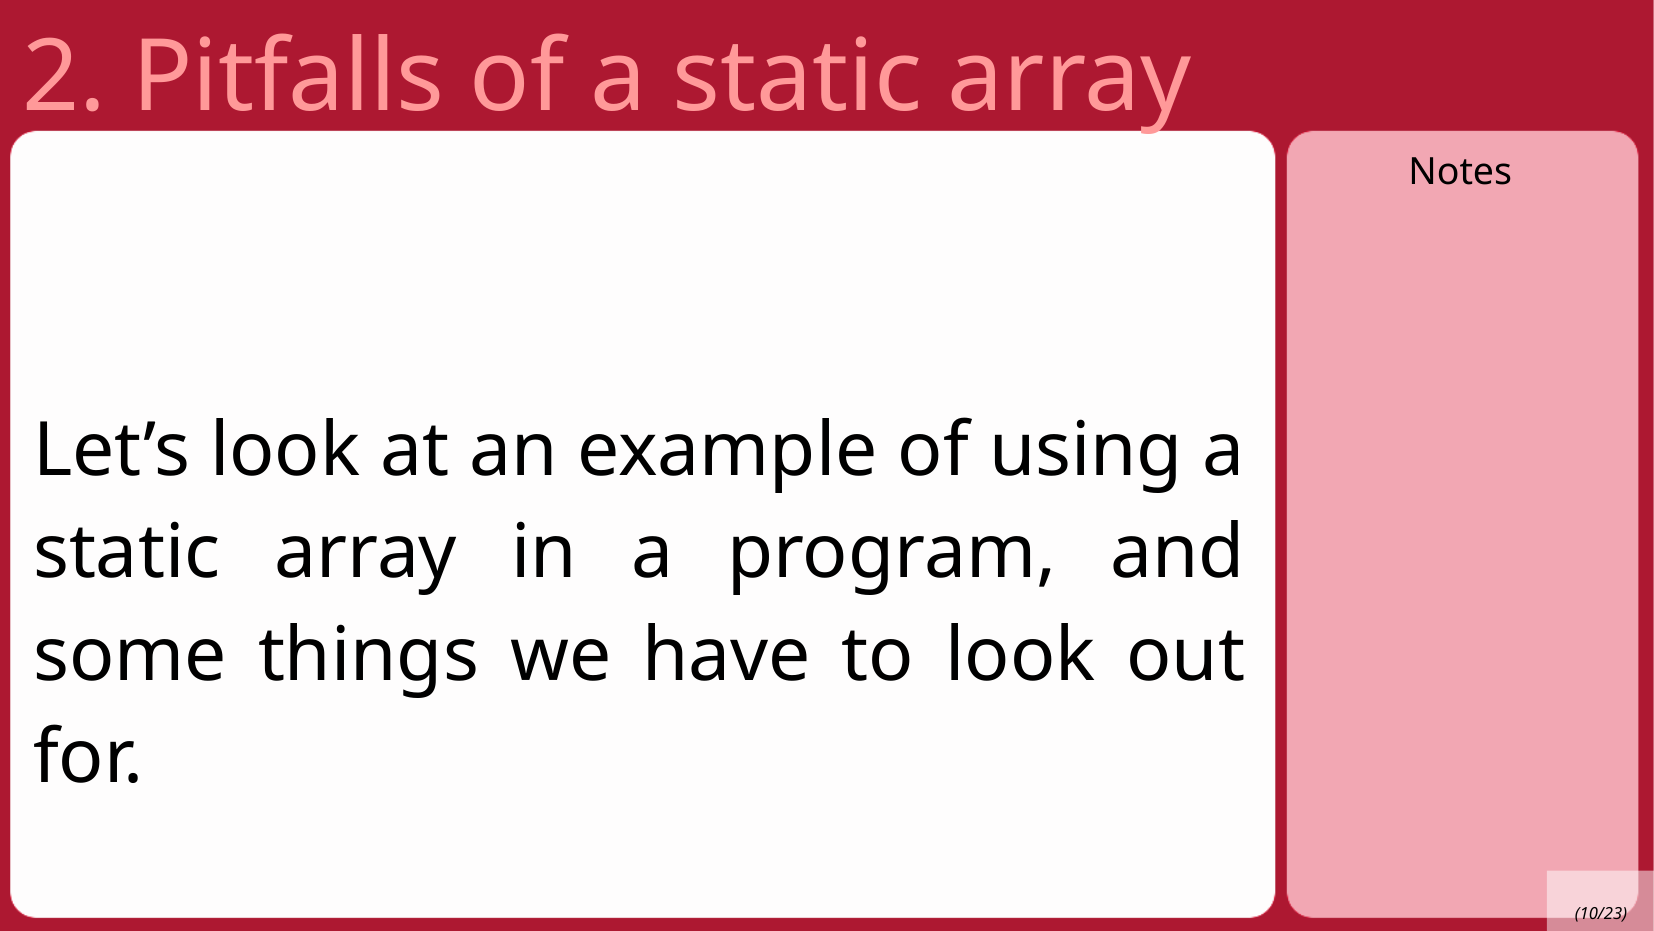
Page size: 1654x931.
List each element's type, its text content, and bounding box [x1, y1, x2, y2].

text_box Let’s look at an example of using a static array in a program, and some things we have to look out for. [33, 395, 1246, 760]
text_box (<number>/23) [1546, 877, 1654, 931]
picture [0, 0, 1654, 931]
title 2. Pitfalls of a static array [22, 7, 1511, 136]
text_box Notes [1290, 141, 1631, 199]
